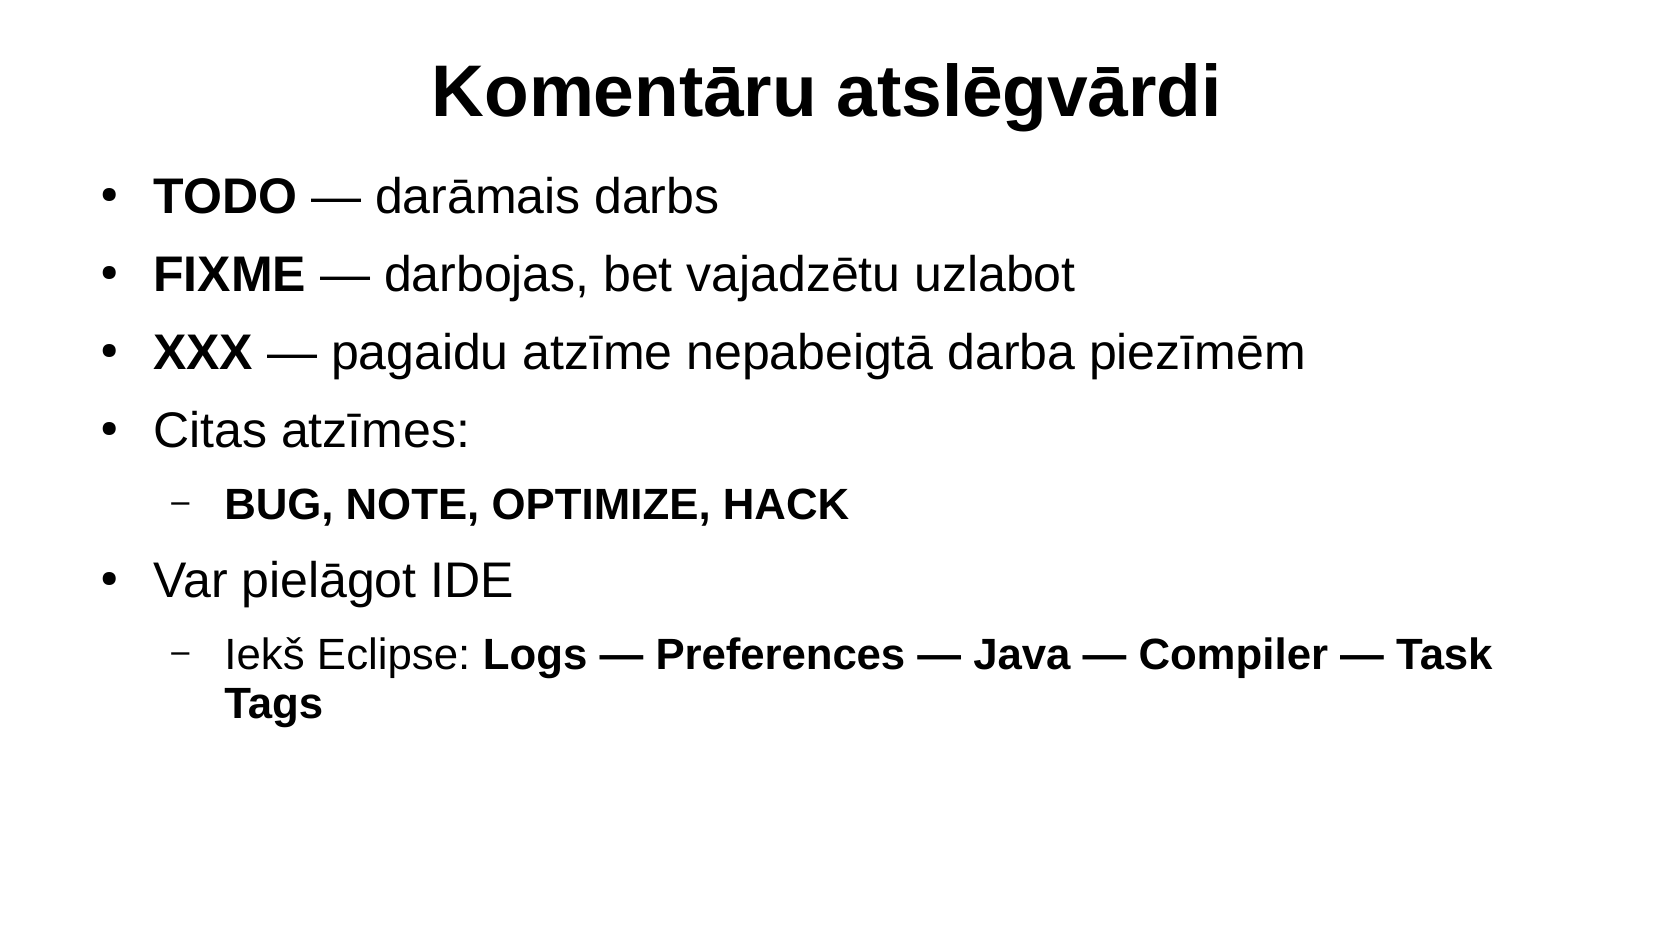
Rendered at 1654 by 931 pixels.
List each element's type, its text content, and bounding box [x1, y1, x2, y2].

title Komentāru atslēgvārdi [82, 37, 1571, 147]
list TODO — darāmais darbs FIXME — darbojas, bet vajadzētu uzlabot XXX — pagaidu atzīme nepabeigtā darba piezīmēm Citas atzīmes: BUG, NOTE, OPTIMIZE, HACK Var pielāgot IDE Iekš Eclipse: Logs — Preferences — Java — Compiler — Task Tags [82, 168, 1538, 889]
